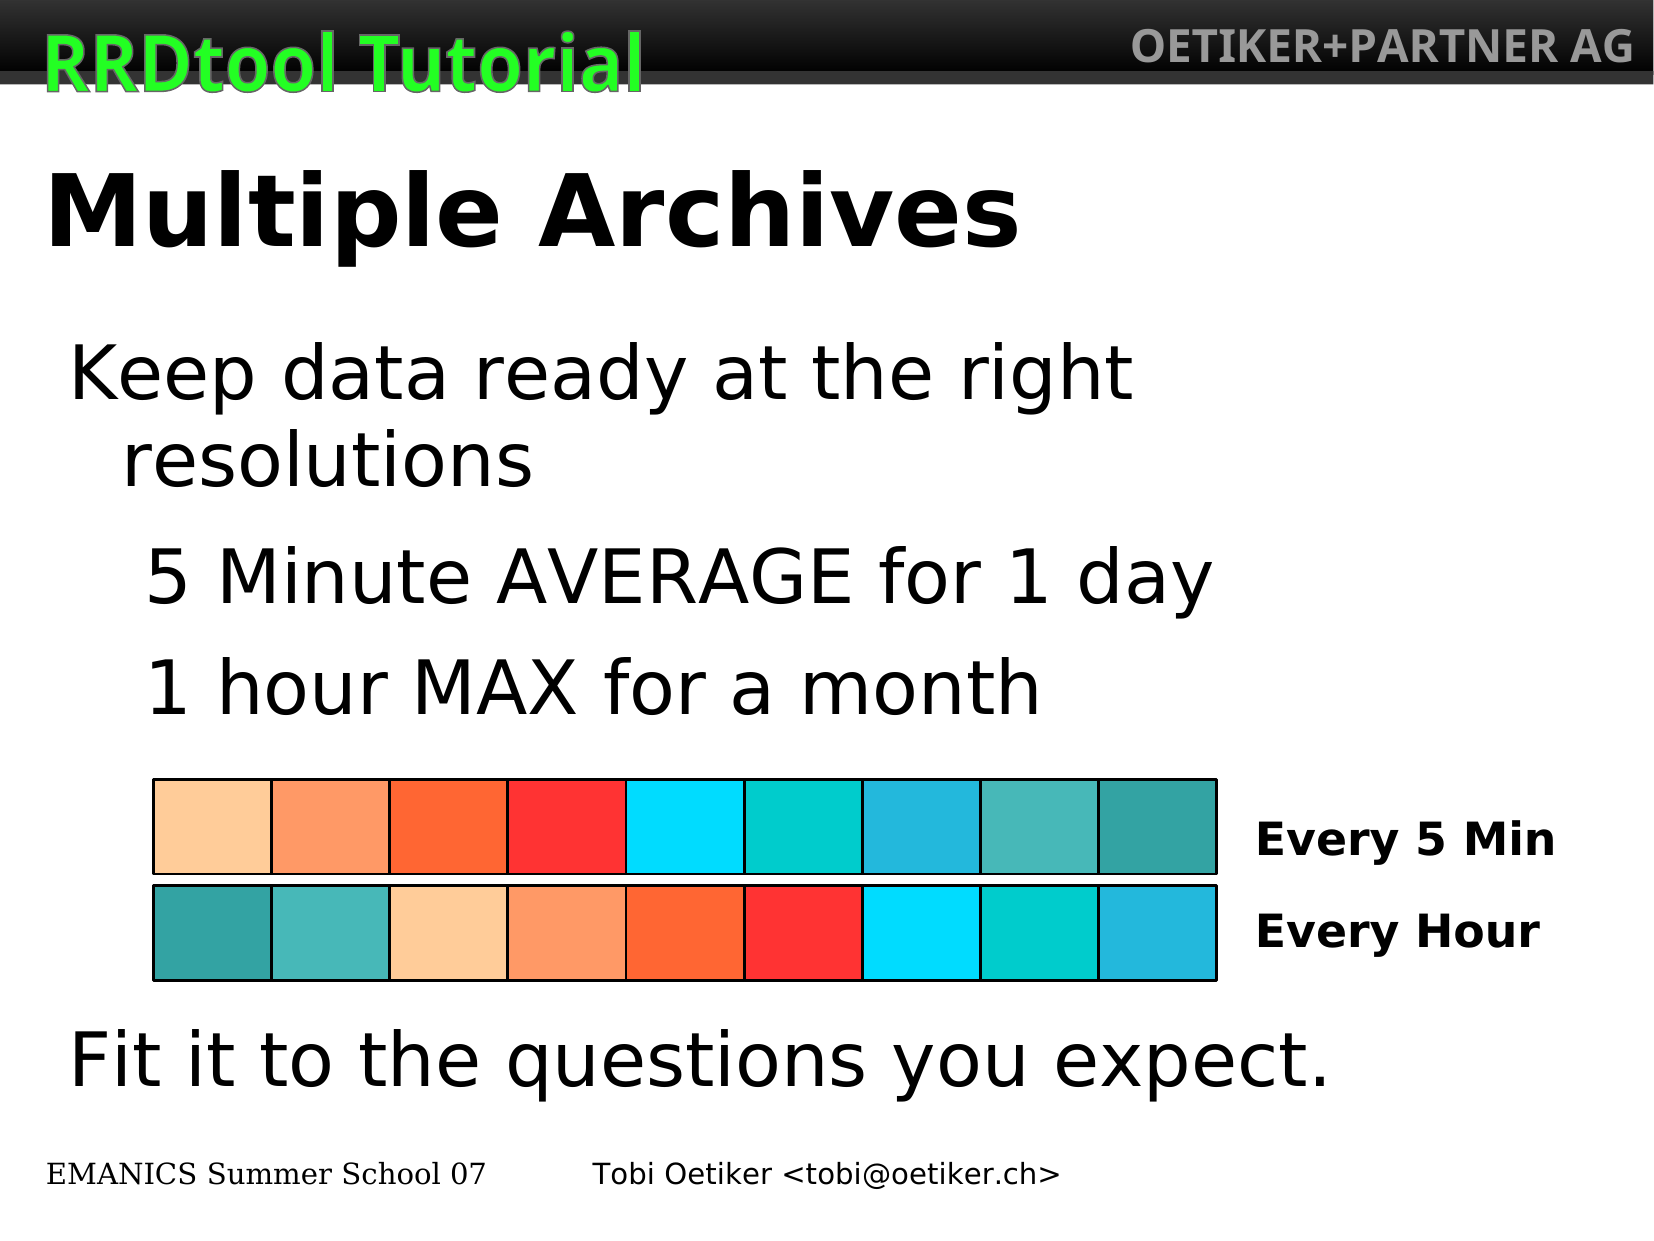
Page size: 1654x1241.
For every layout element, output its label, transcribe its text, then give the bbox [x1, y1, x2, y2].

text_box [153, 779, 1217, 875]
text_box Every 5 Min [1240, 805, 1572, 875]
title Multiple Archives [43, 137, 1582, 287]
text_box Every Hour [1240, 897, 1555, 966]
list Keep data ready at the right resolutions 5 Minute AVERAGE for 1 day 1 hour MAX for a month Fit it to the questions you expect. [50, 329, 1571, 1105]
text_box [153, 885, 1217, 981]
